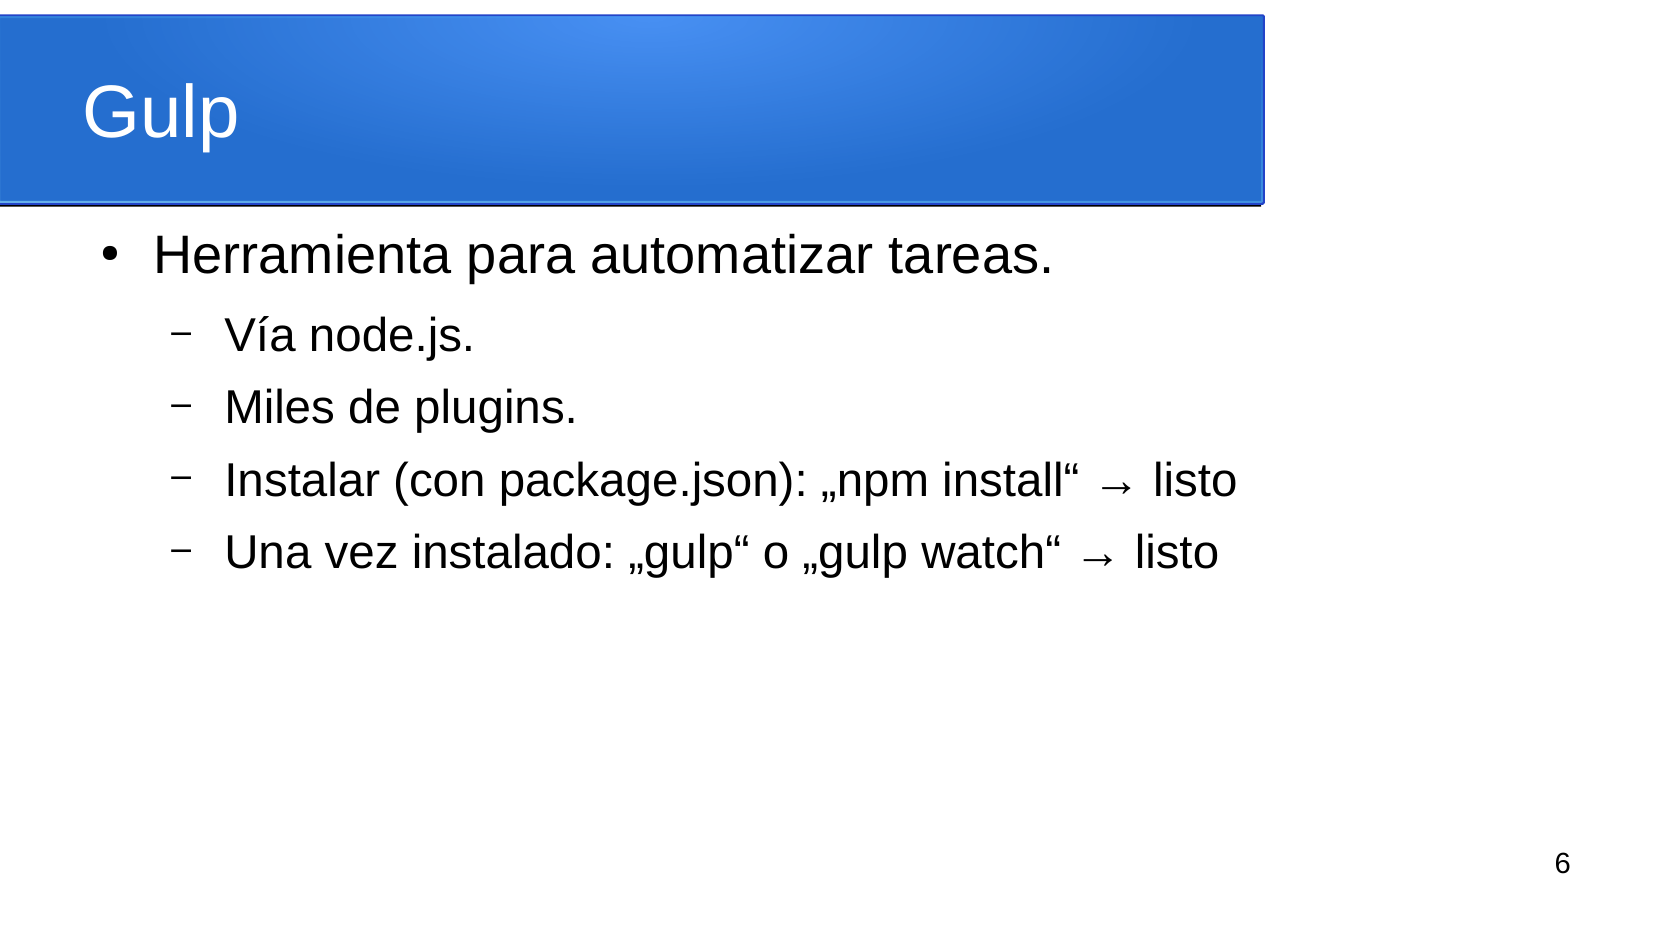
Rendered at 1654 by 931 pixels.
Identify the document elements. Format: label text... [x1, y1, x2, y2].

list Herramienta para automatizar tareas. Vía node.js. Miles de plugins. Instalar (con package.json): „npm install“ → listo Una vez instalado: „gulp“ o „gulp watch“ → listo [82, 224, 1571, 764]
title Gulp [82, 35, 1235, 189]
